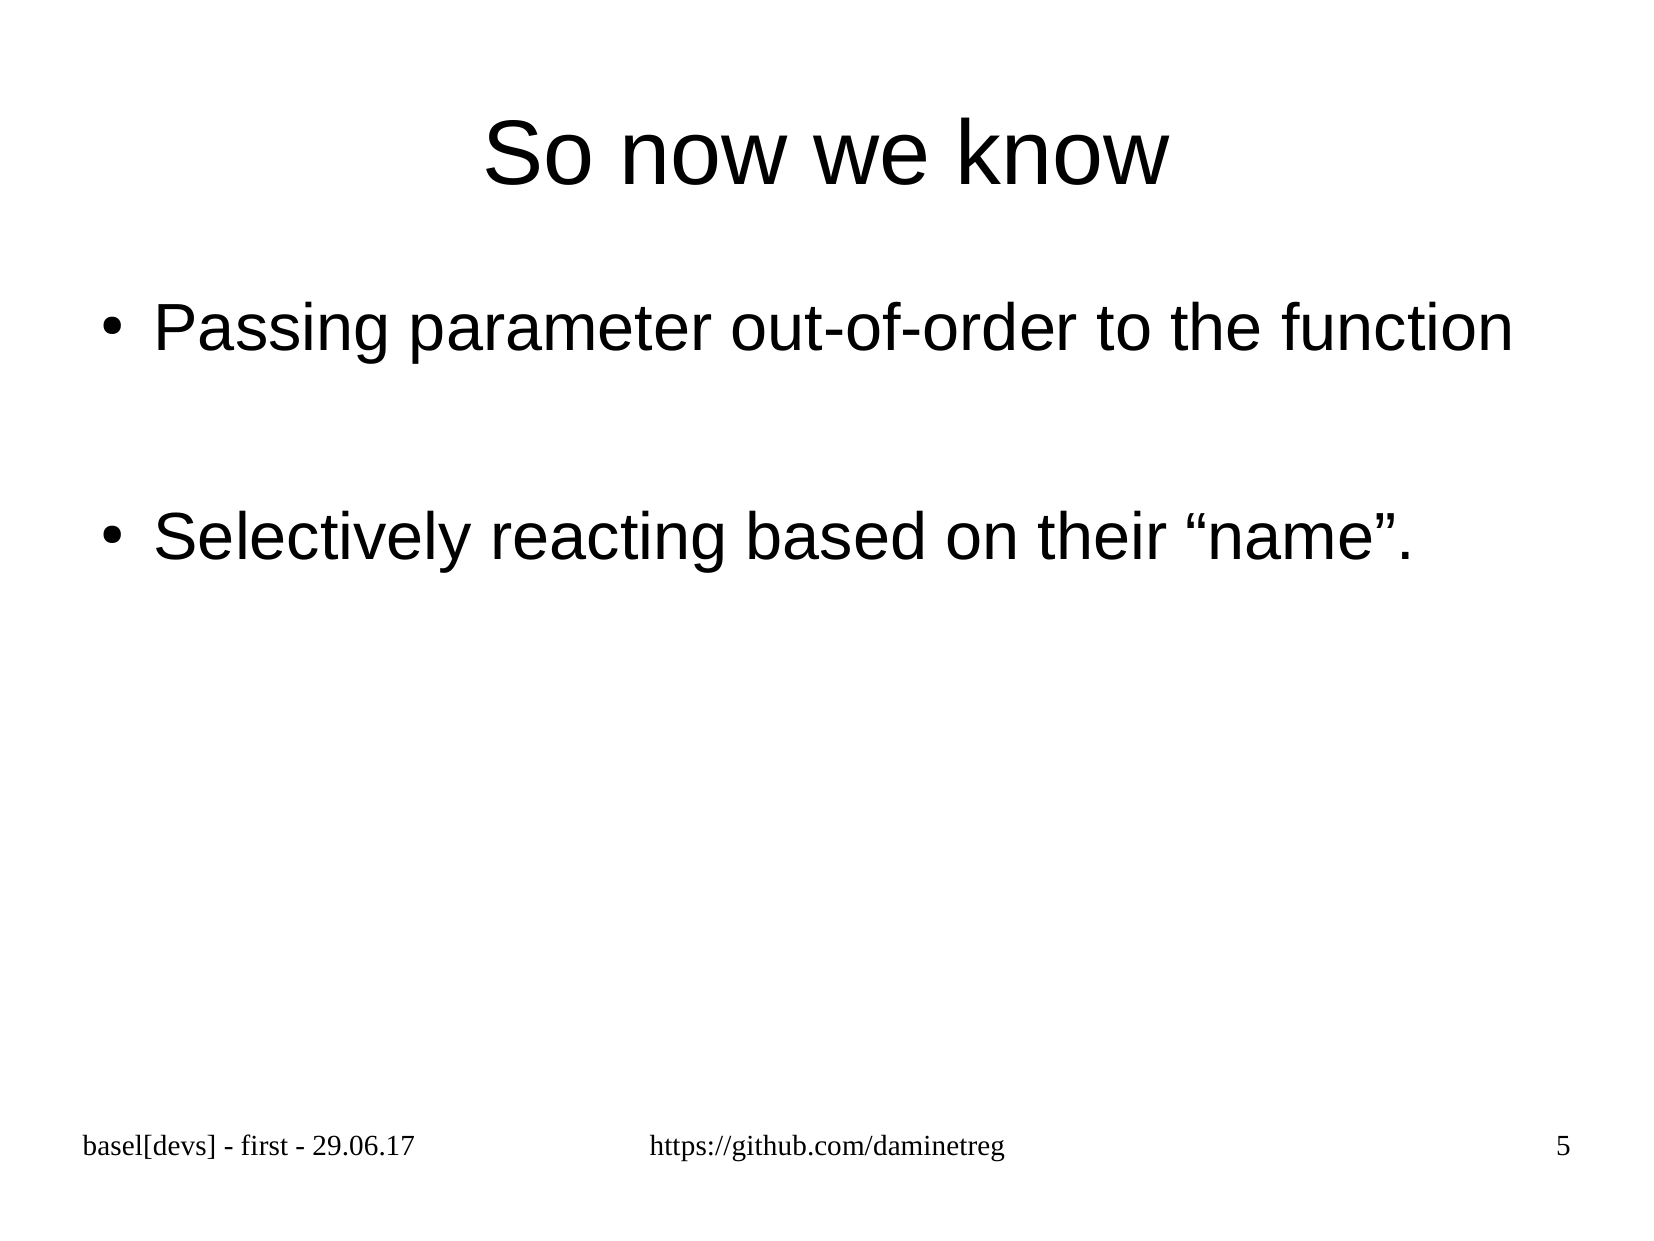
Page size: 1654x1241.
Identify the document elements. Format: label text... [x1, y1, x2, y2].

list Passing parameter out-of-order to the function Selectively reacting based on their “name”. [82, 290, 1571, 1010]
title So now we know [82, 49, 1571, 257]
